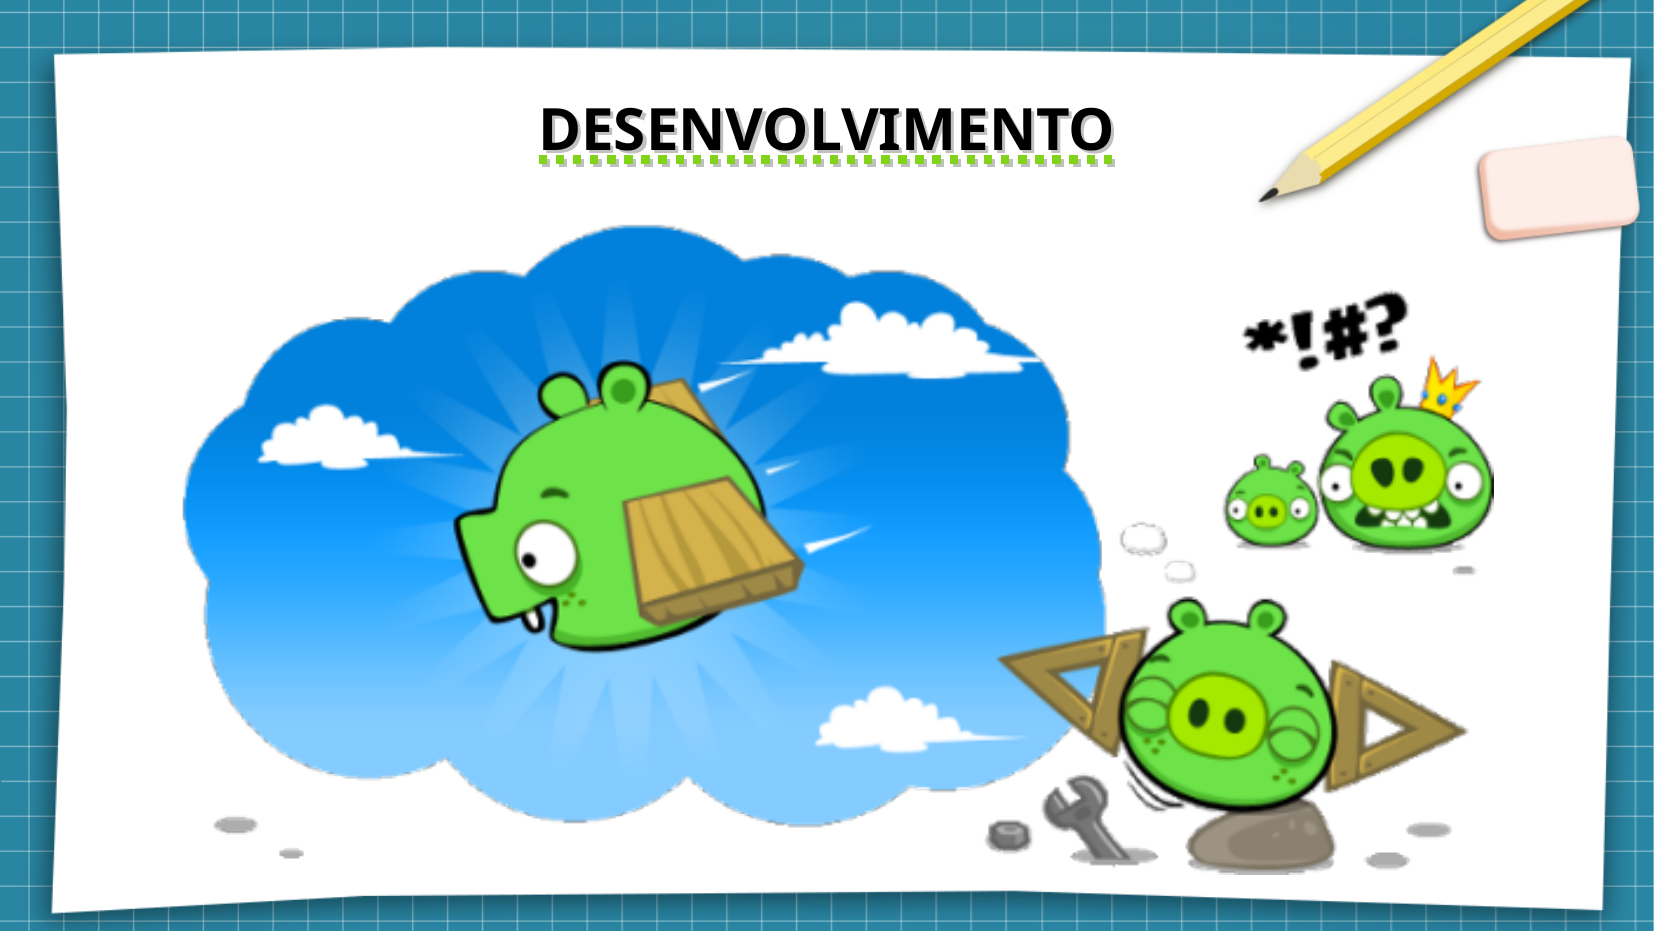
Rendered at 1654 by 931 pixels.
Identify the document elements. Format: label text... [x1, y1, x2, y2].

picture [0, 0, 1654, 931]
title Desenvolvimento [82, 50, 1571, 206]
